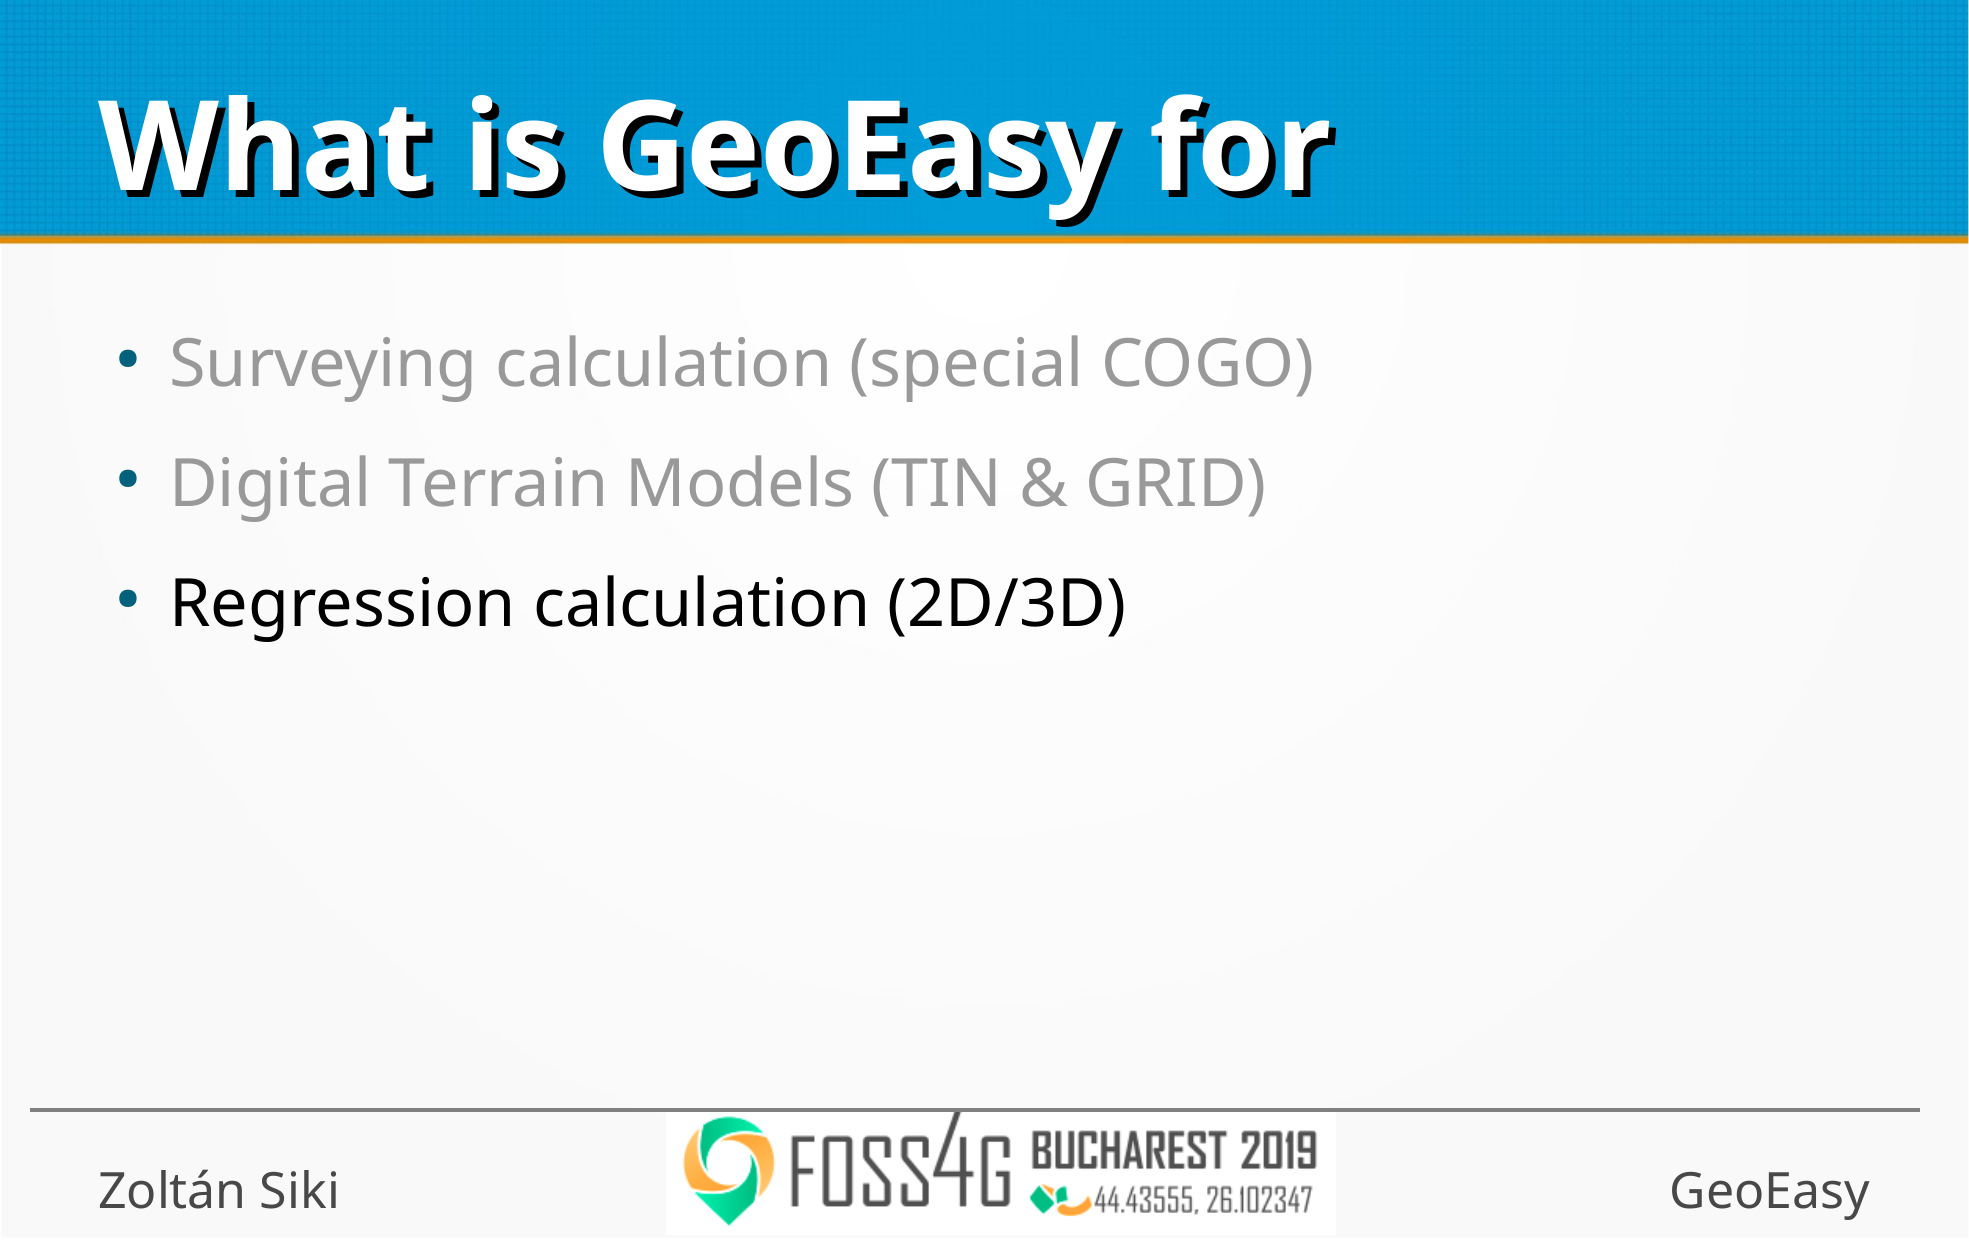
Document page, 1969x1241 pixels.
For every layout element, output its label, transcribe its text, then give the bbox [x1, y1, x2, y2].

list Surveying calculation (special COGO) Digital Terrain Models (TIN & GRID) Regression calculation (2D/3D) [98, 315, 1861, 1081]
title What is GeoEasy for [98, 19, 1870, 227]
picture [0, 233, 1969, 1241]
